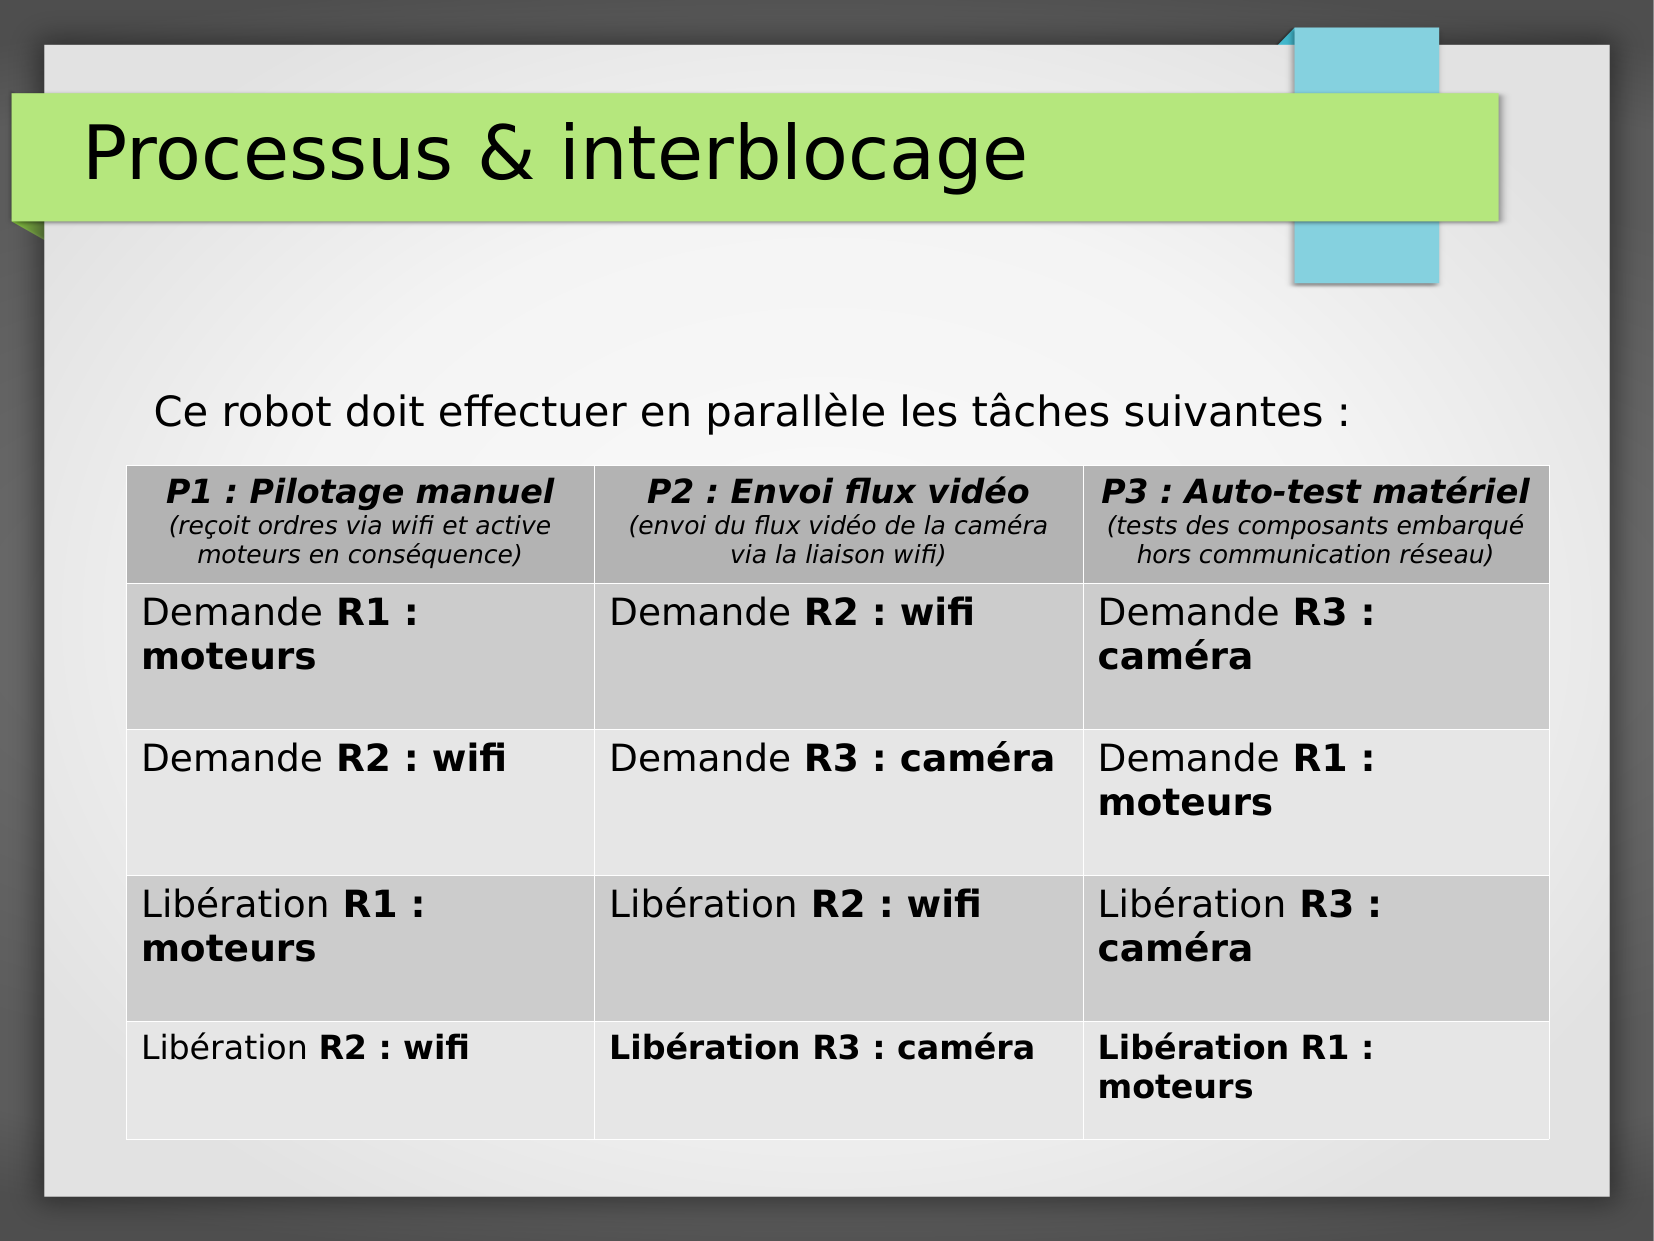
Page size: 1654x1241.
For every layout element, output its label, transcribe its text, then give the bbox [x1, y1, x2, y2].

table_cell Demande R3 : caméra [1084, 584, 1549, 729]
table_cell Libération R1 : moteurs [1084, 1022, 1549, 1139]
table_cell Demande R1 : moteurs [127, 584, 594, 729]
picture [0, 0, 1654, 1241]
table_cell Demande R1 : moteurs [1084, 730, 1549, 875]
title Processus & interblocage [82, 94, 1264, 213]
table_cell Libération R1 : moteurs [127, 876, 594, 1021]
table_cell Libération R3 : caméra [1084, 876, 1549, 1021]
table_cell Libération R2 : wifi [595, 876, 1083, 1021]
table_cell Libération R2 : wifi [127, 1022, 594, 1139]
table_cell Libération R3 : caméra [595, 1022, 1083, 1139]
list Ce robot doit effectuer en parallèle les tâches suivantes : [82, 295, 1571, 438]
table_cell Demande R3 : caméra [595, 730, 1083, 875]
table_cell Demande R2 : wifi [127, 730, 594, 875]
table_cell Demande R2 : wifi [595, 584, 1083, 729]
table_header P1 : Pilotage manuel (reçoit ordres via wifi et active moteurs en conséquence) [127, 466, 594, 583]
table_header P2 : Envoi flux vidéo (envoi du flux vidéo de la caméra via la liaison wifi) [595, 466, 1083, 583]
table_header P3 : Auto-test matériel (tests des composants embarqué hors communication réseau) [1084, 466, 1549, 583]
